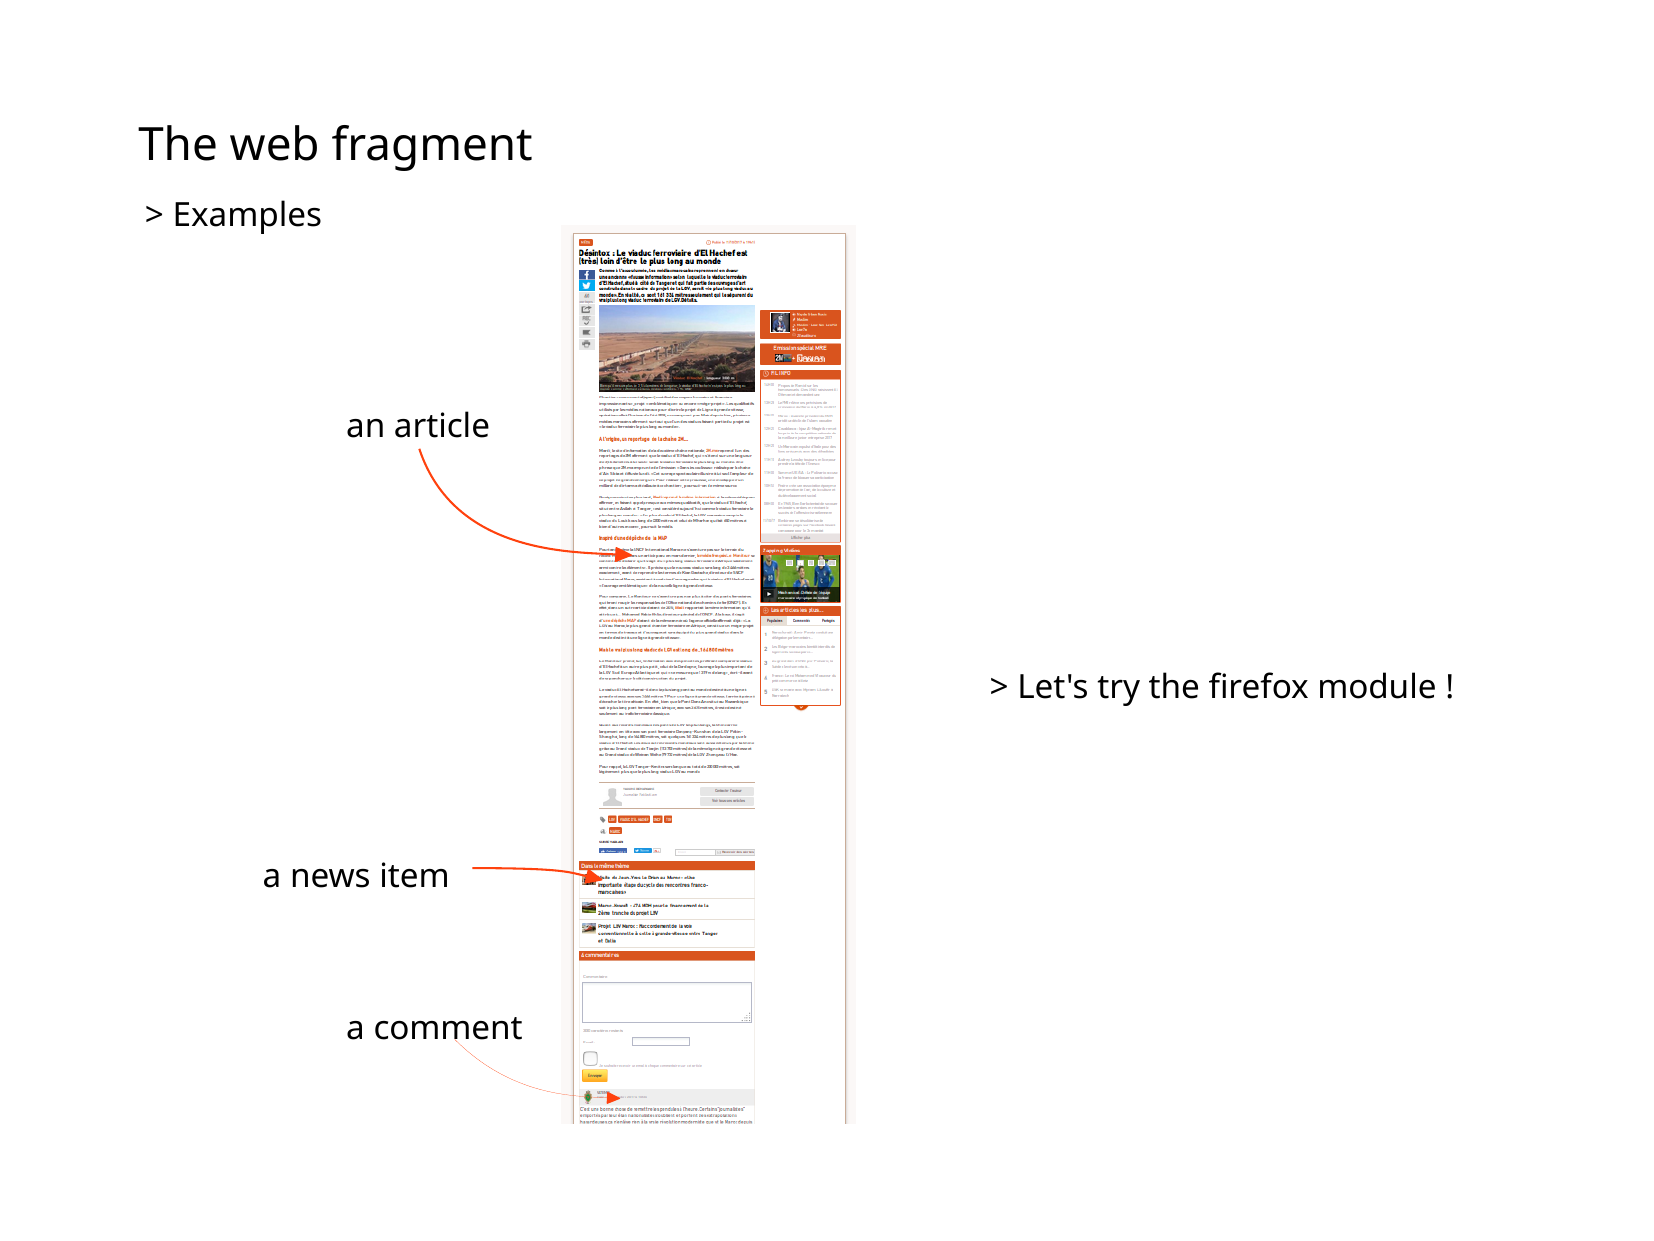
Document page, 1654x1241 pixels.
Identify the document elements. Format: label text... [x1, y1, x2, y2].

picture [561, 225, 856, 1124]
text_box The web fragment [123, 118, 566, 233]
text_box a news item [248, 844, 462, 899]
text_box an article [331, 394, 502, 449]
text_box a comment [331, 996, 537, 1052]
text_box > Let's try the firefox module ! [974, 655, 1455, 710]
text_box > Examples [130, 183, 336, 238]
